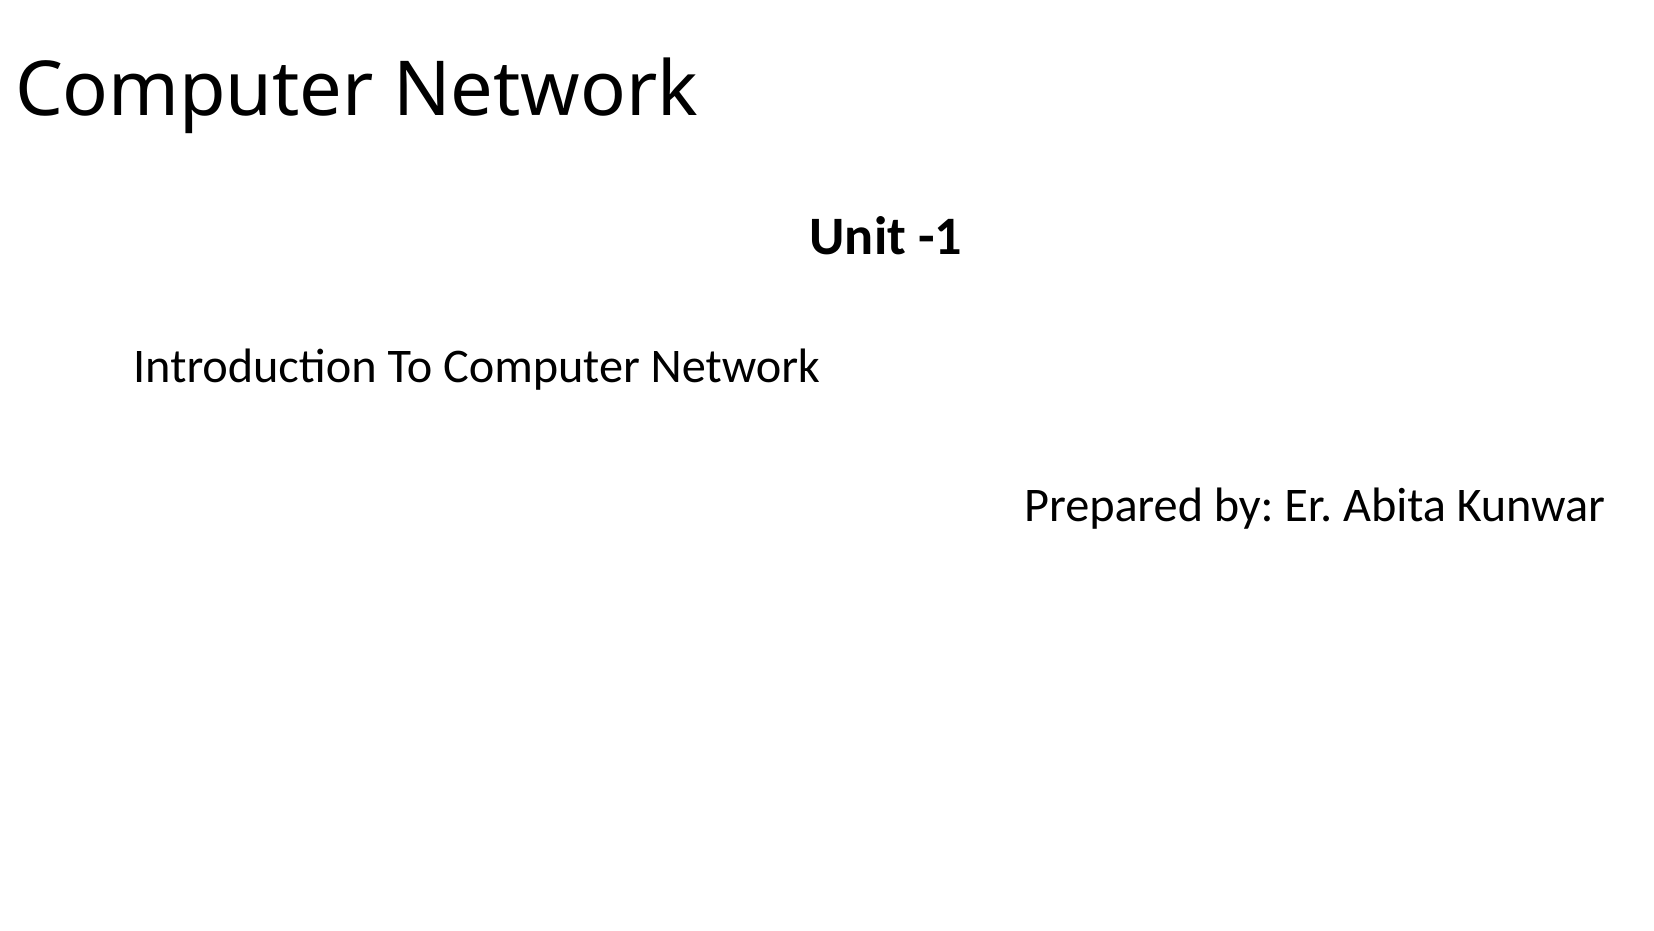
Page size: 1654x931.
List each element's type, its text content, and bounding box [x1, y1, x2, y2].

list Introduction To Computer Network Prepared by: Er. Abita Kunwar [118, 333, 1654, 649]
list Unit -1 [118, 200, 1654, 317]
title Computer Network [0, 32, 1536, 151]
